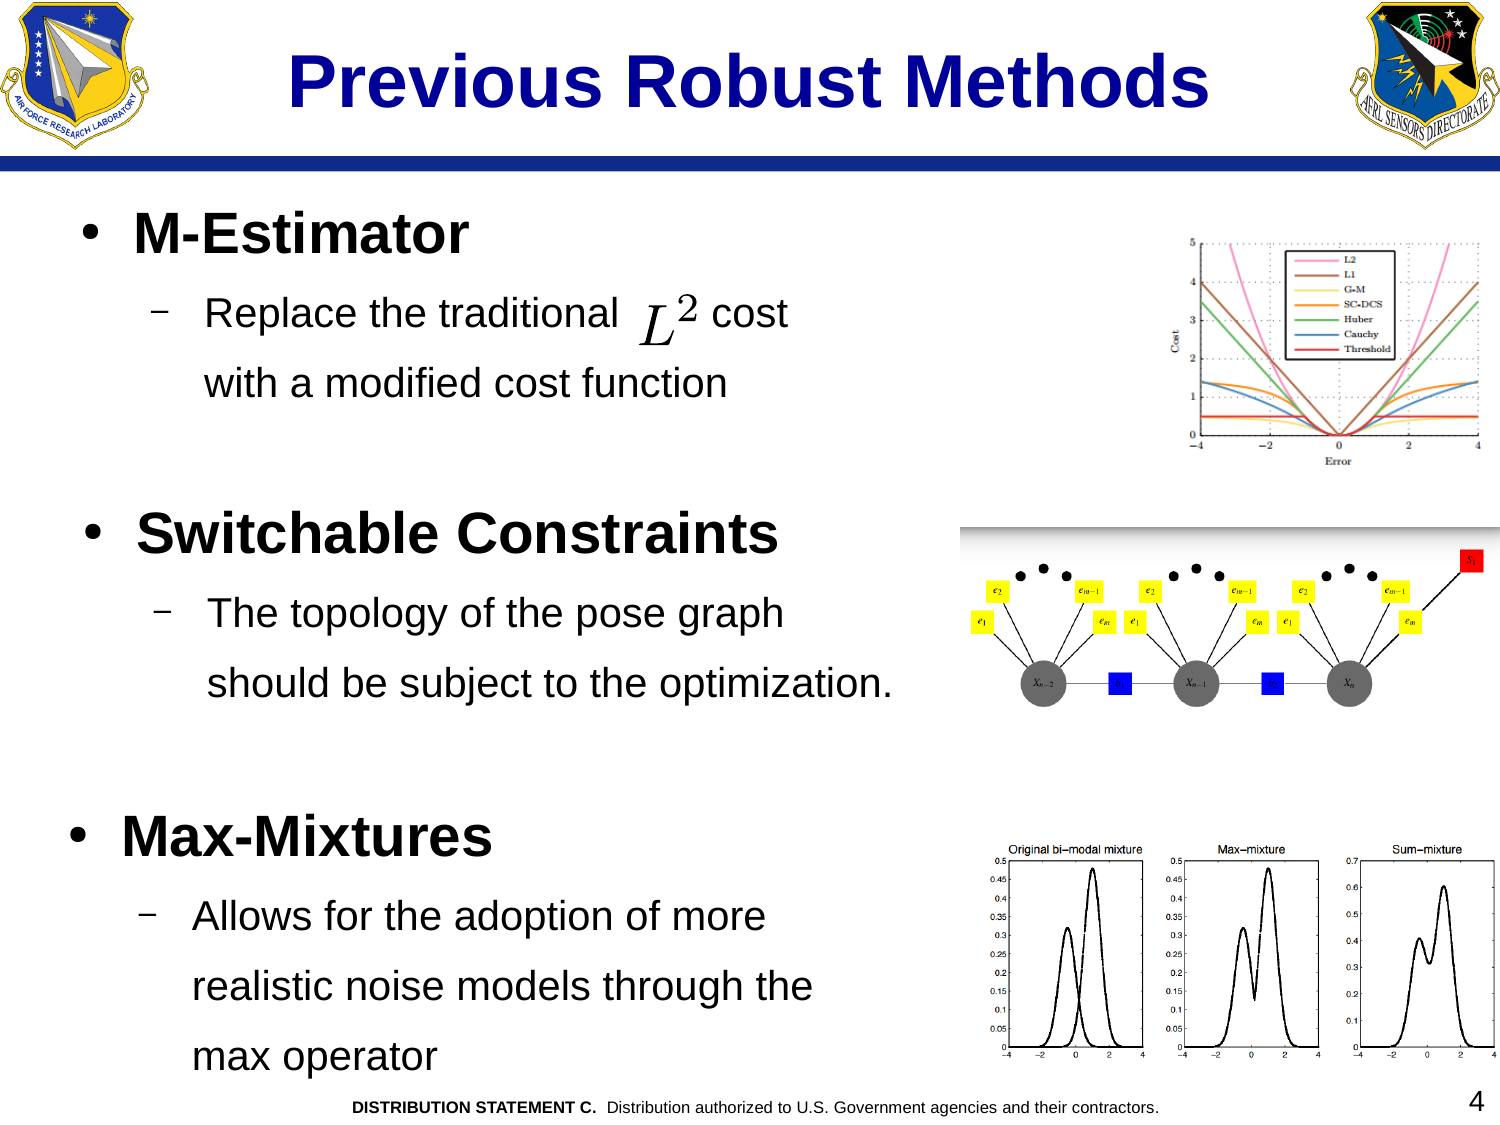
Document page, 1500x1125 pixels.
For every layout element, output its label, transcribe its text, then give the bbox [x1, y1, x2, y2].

title Previous Robust Methods [150, 0, 1350, 163]
list Max-Mixtures Allows for the adoption of more realistic noise models through the max operator [50, 803, 1426, 1087]
list M-Estimator Replace the traditional cost with a modified cost function [62, 200, 1438, 484]
list Switchable Constraints The topology of the pose graph should be subject to the optimization. [65, 501, 1441, 784]
picture [1350, 2, 1500, 150]
picture [1169, 233, 1500, 469]
picture [960, 527, 1500, 727]
picture [0, 2, 149, 150]
picture [990, 842, 1500, 1059]
text_box [636, 294, 700, 346]
